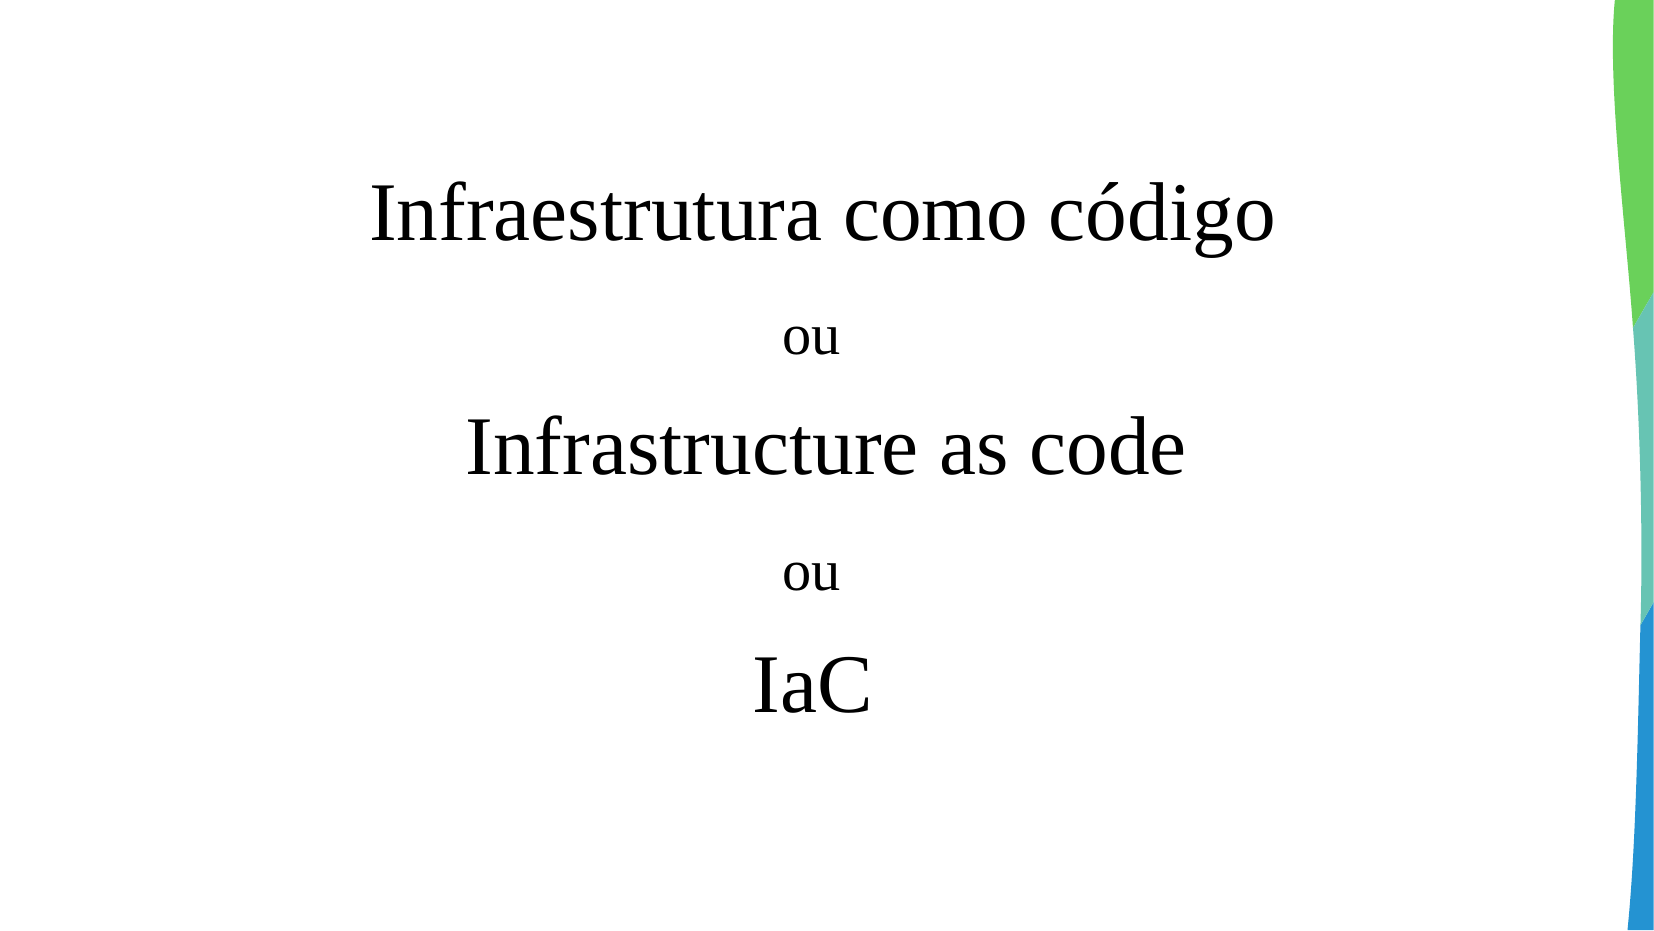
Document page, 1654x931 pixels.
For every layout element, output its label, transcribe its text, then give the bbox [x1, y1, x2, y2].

text_box Infraestrutura como código [354, 158, 1300, 266]
text_box ou [767, 295, 857, 375]
text_box ou [767, 531, 857, 611]
text_box Infrastructure as code [450, 393, 1204, 502]
text_box IaC [738, 631, 916, 739]
